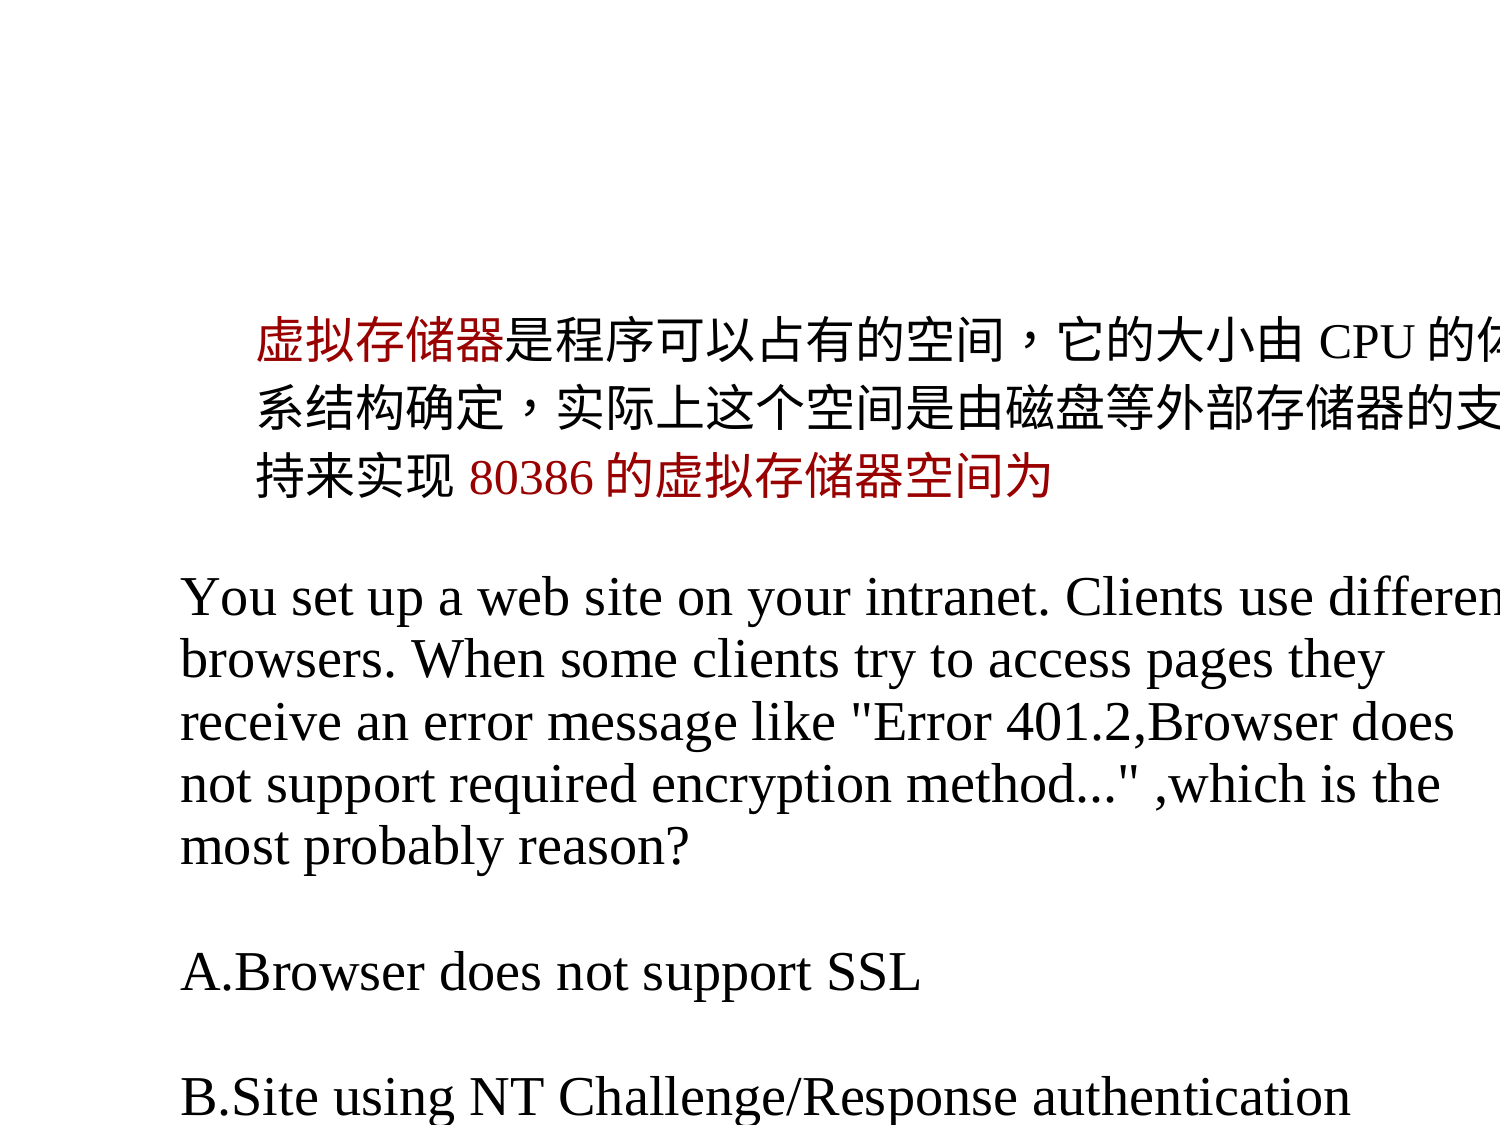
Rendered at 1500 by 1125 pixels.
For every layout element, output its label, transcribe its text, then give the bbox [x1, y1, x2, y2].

text_box 虚拟存储器是程序可以占有的空间，它的大小由CPU的体系结构确定，实际上这个空间是由磁盘等外部存储器的支持来实现80386的虚拟存储器空间为 You set up a web site on your intranet. Clients use different browsers. When some clients try to access pages they receive an error message like "Error 401.2,Browser does not support required encryption method..." ,which is the most probably reason? A.Browser does not support SSL B.Site using NT Challenge/Response authentication method [165, 297, 1500, 1125]
